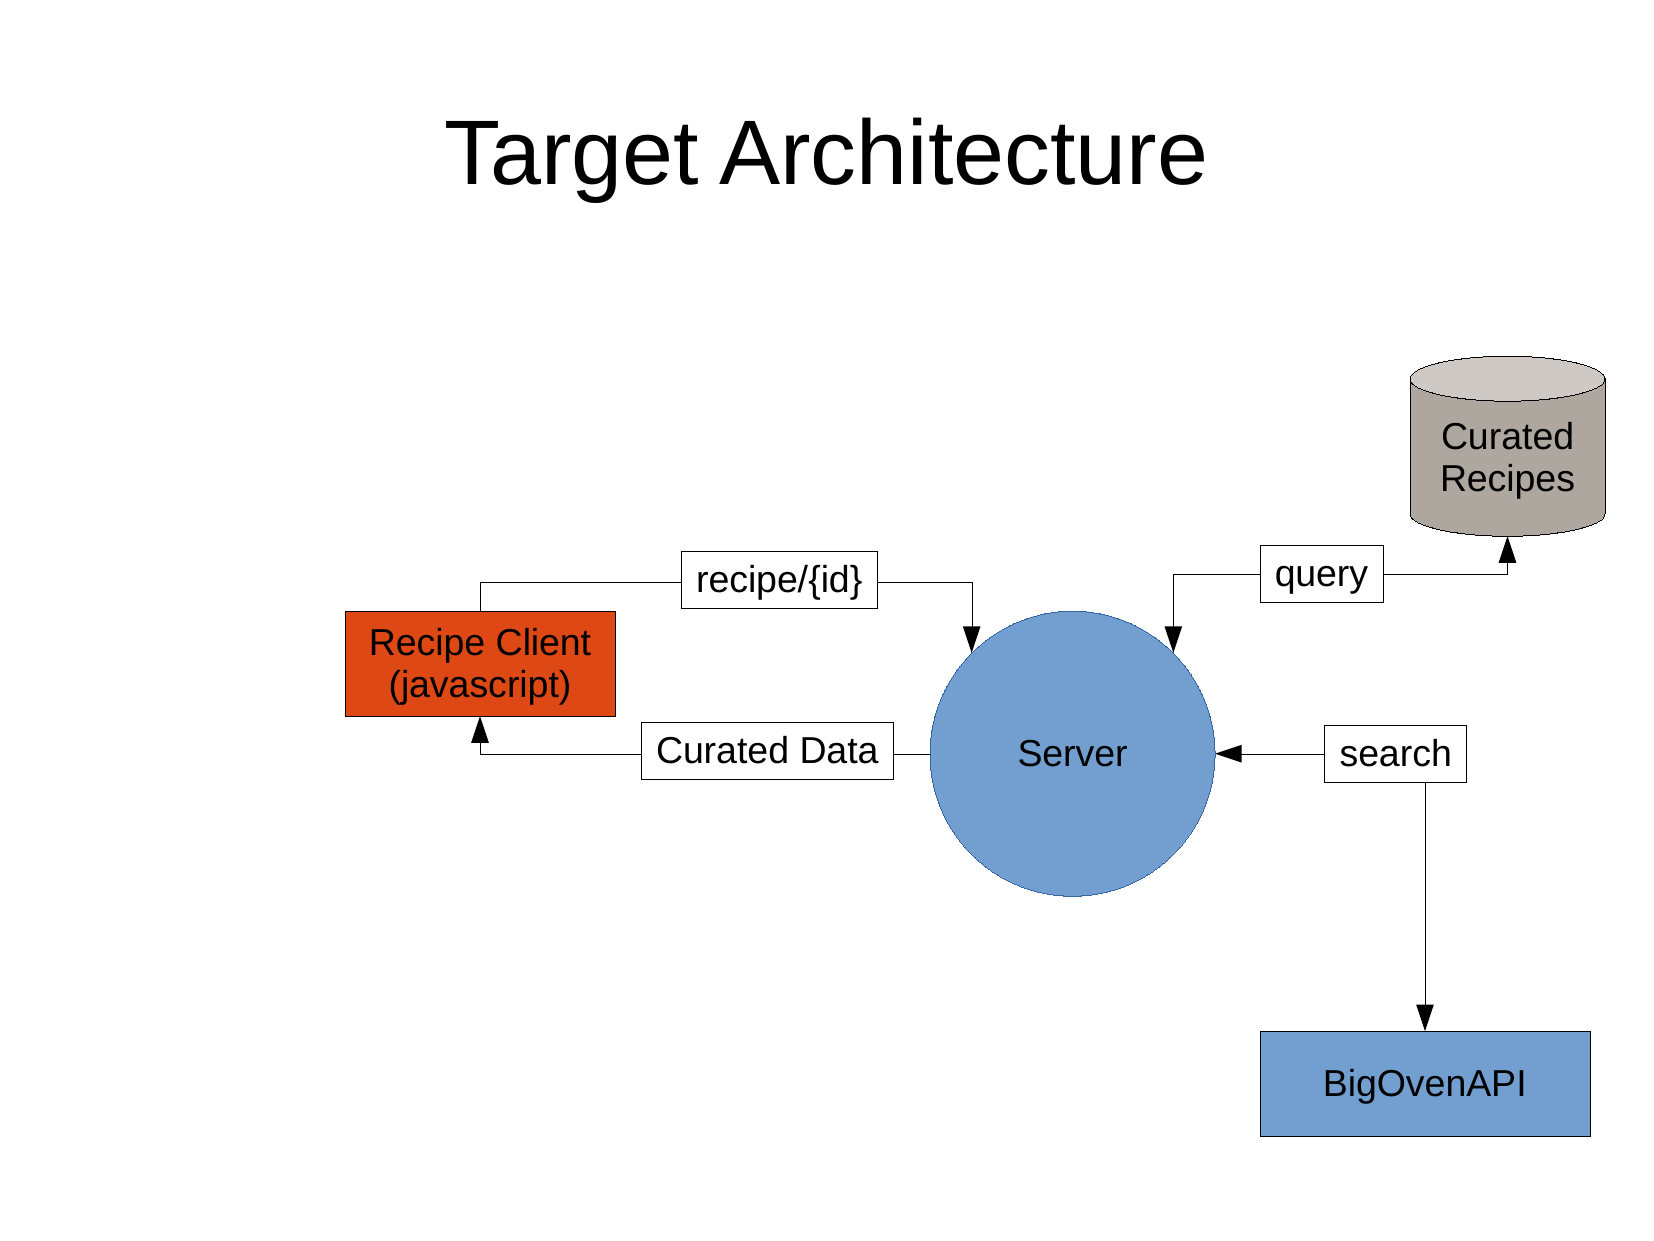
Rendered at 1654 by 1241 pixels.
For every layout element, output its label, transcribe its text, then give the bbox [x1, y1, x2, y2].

text_box Server [930, 611, 1216, 897]
text_box Recipe Client (javascript) [345, 611, 616, 717]
text_box query [1260, 545, 1384, 603]
text_box Curated Recipes [1410, 379, 1606, 537]
title Target Architecture [82, 49, 1571, 257]
text_box search [1324, 725, 1467, 783]
text_box recipe/{id} [681, 551, 878, 609]
text_box Curated Data [641, 722, 894, 780]
text_box BigOvenAPI [1260, 1031, 1591, 1137]
